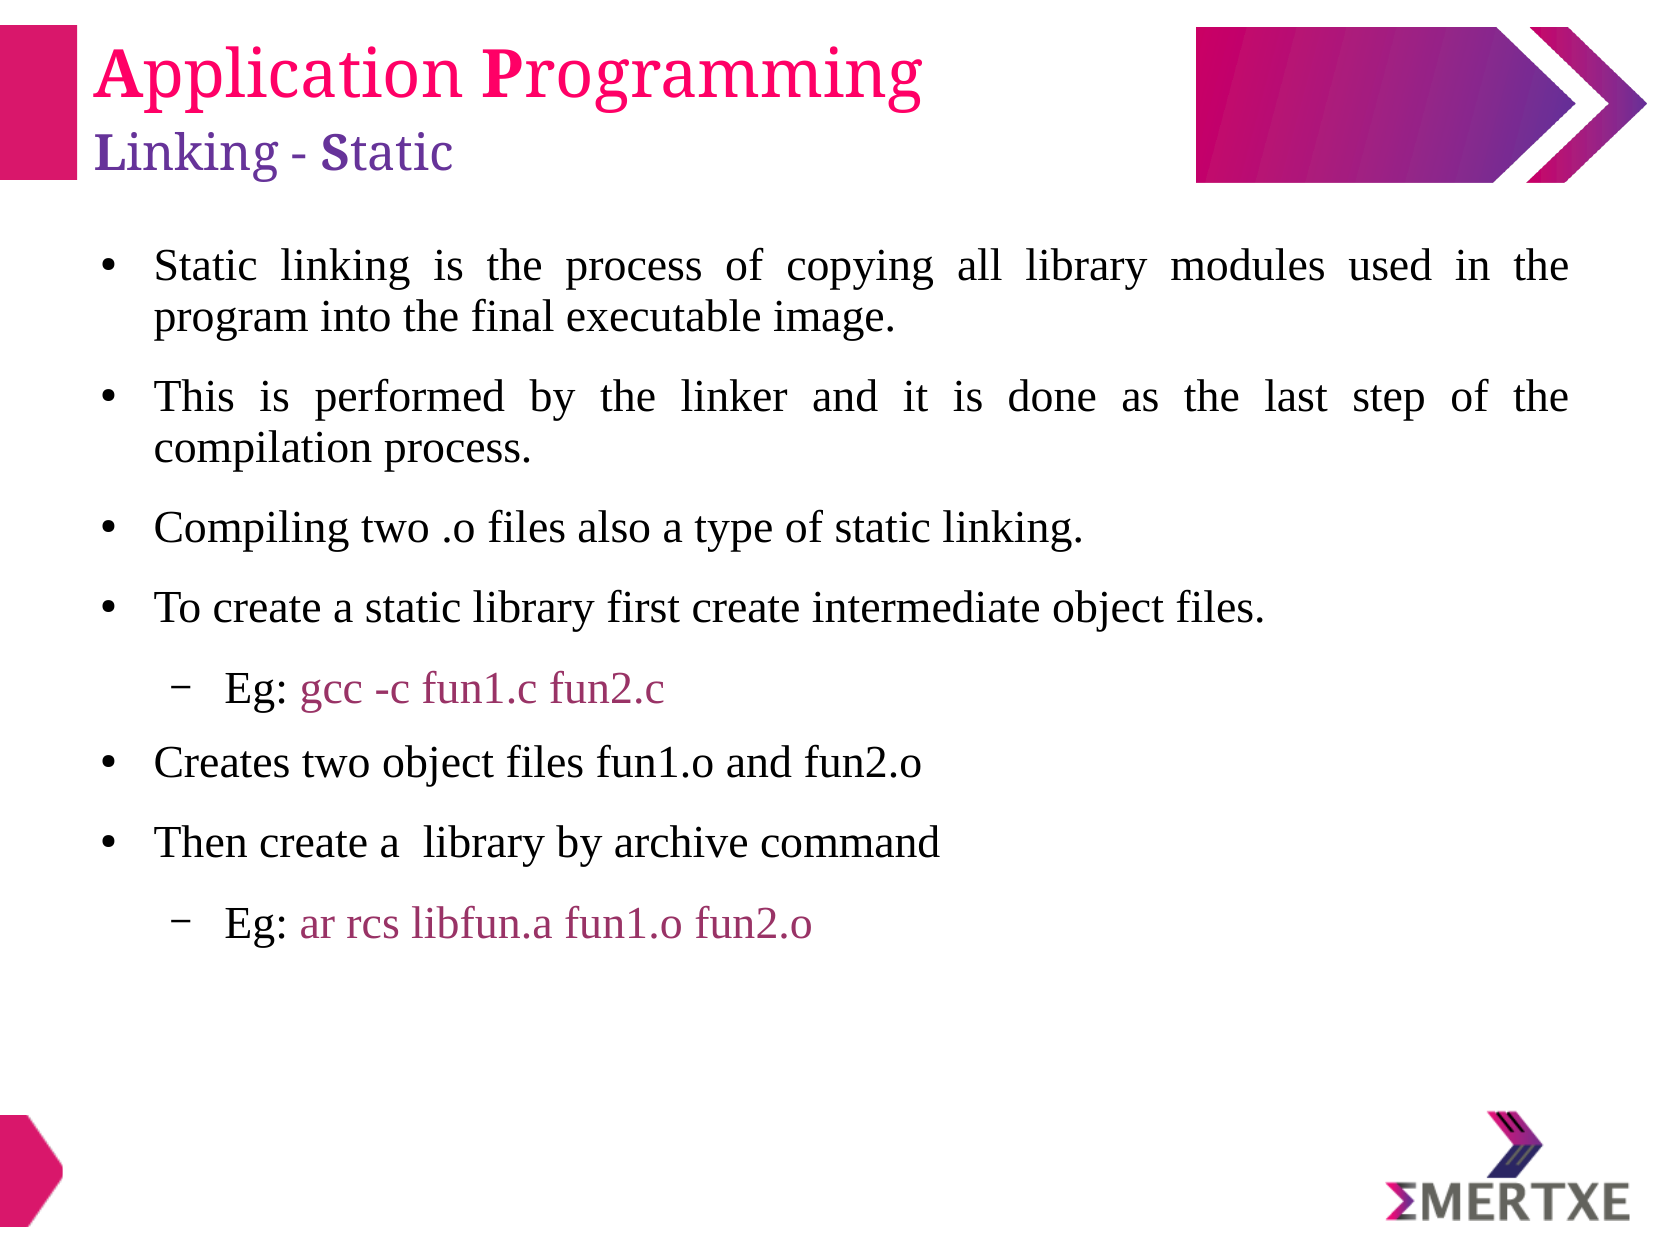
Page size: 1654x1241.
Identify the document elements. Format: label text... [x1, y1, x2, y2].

title Application Programming Linking - Static [93, 2, 1571, 210]
picture [1571, 27, 1647, 183]
list Static linking is the process of copying all library modules used in the program into the final executable image. This is performed by the linker and it is done as the last step of the compilation process. Compiling two .o files also a type of static linking. To create a static library first create intermediate object files. Eg: gcc -c fun1.c fun2.c Creates two object files fun1.o and fun2.o Then create a library by archive command Eg: ar rcs libfun.a fun1.o fun2.o [82, 240, 1571, 1081]
picture [1385, 1107, 1631, 1221]
